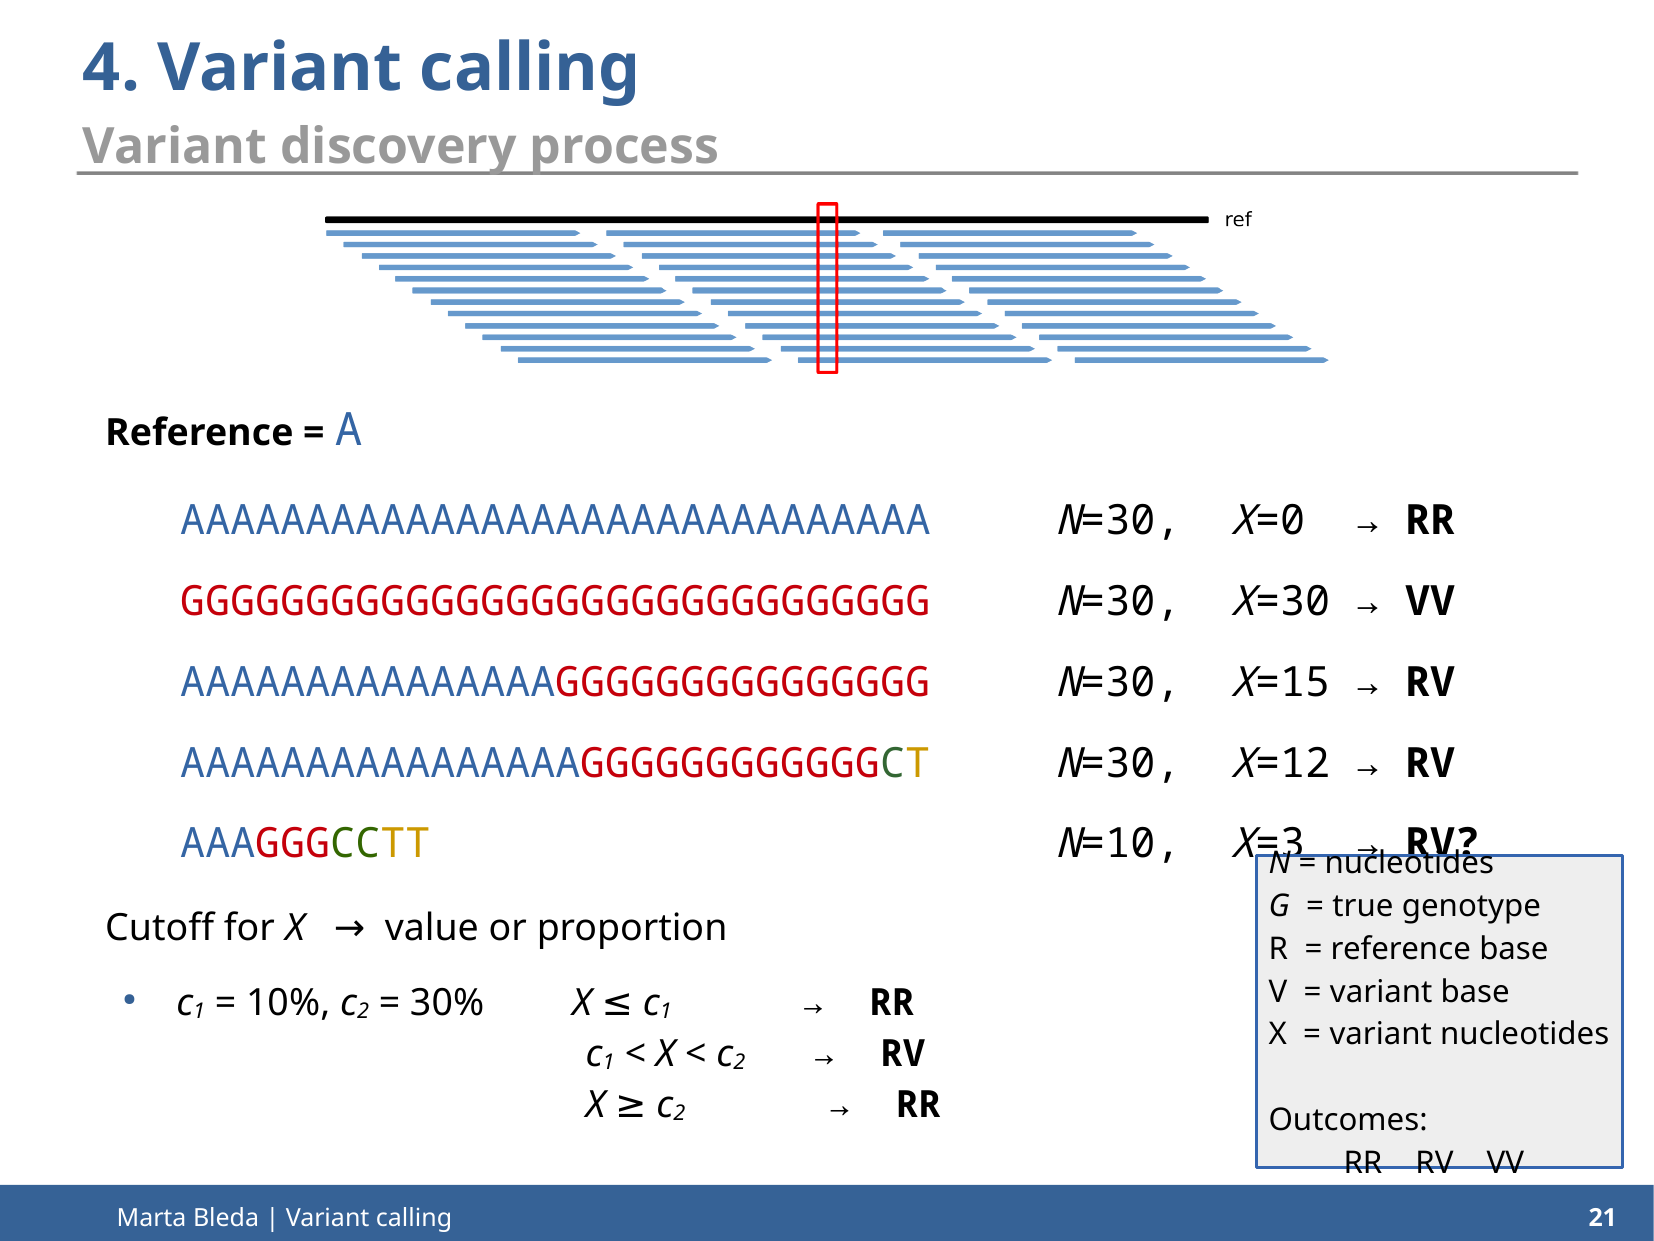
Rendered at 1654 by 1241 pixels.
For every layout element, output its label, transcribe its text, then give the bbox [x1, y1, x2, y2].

picture [540, 170, 1580, 175]
picture [497, 170, 533, 175]
list Reference = A AAAAAAAAAAAAAAAAAAAAAAAAAAAAAA N=30, X=0 → RR GGGGGGGGGGGGGGGGGGGGGGGGGGGGGG N=30, X=30 → VV AAAAAAAAAAAAAAAGGGGGGGGGGGGGGG N=30, X=15 → RV AAAAAAAAAAAAAAAAGGGGGGGGGGGGCT N=30, X=12 → RV AAAGGGCCTT N=10, X=3 → RV? Cutoff for X → value or proportion c1 = 10%, c2 = 30% X ≤ c1 → RR c1 < X < c2 → RV X ≥ c2 → RR [105, 396, 1572, 1139]
picture [74, 170, 490, 175]
title 4. Variant calling Variant discovery process [82, 31, 1571, 166]
picture [325, 202, 1329, 374]
text_box N = nucleotides G = true genotype R = reference base V = variant base X = variant nucleotides Outcomes: RR RV VV [1256, 855, 1623, 1168]
